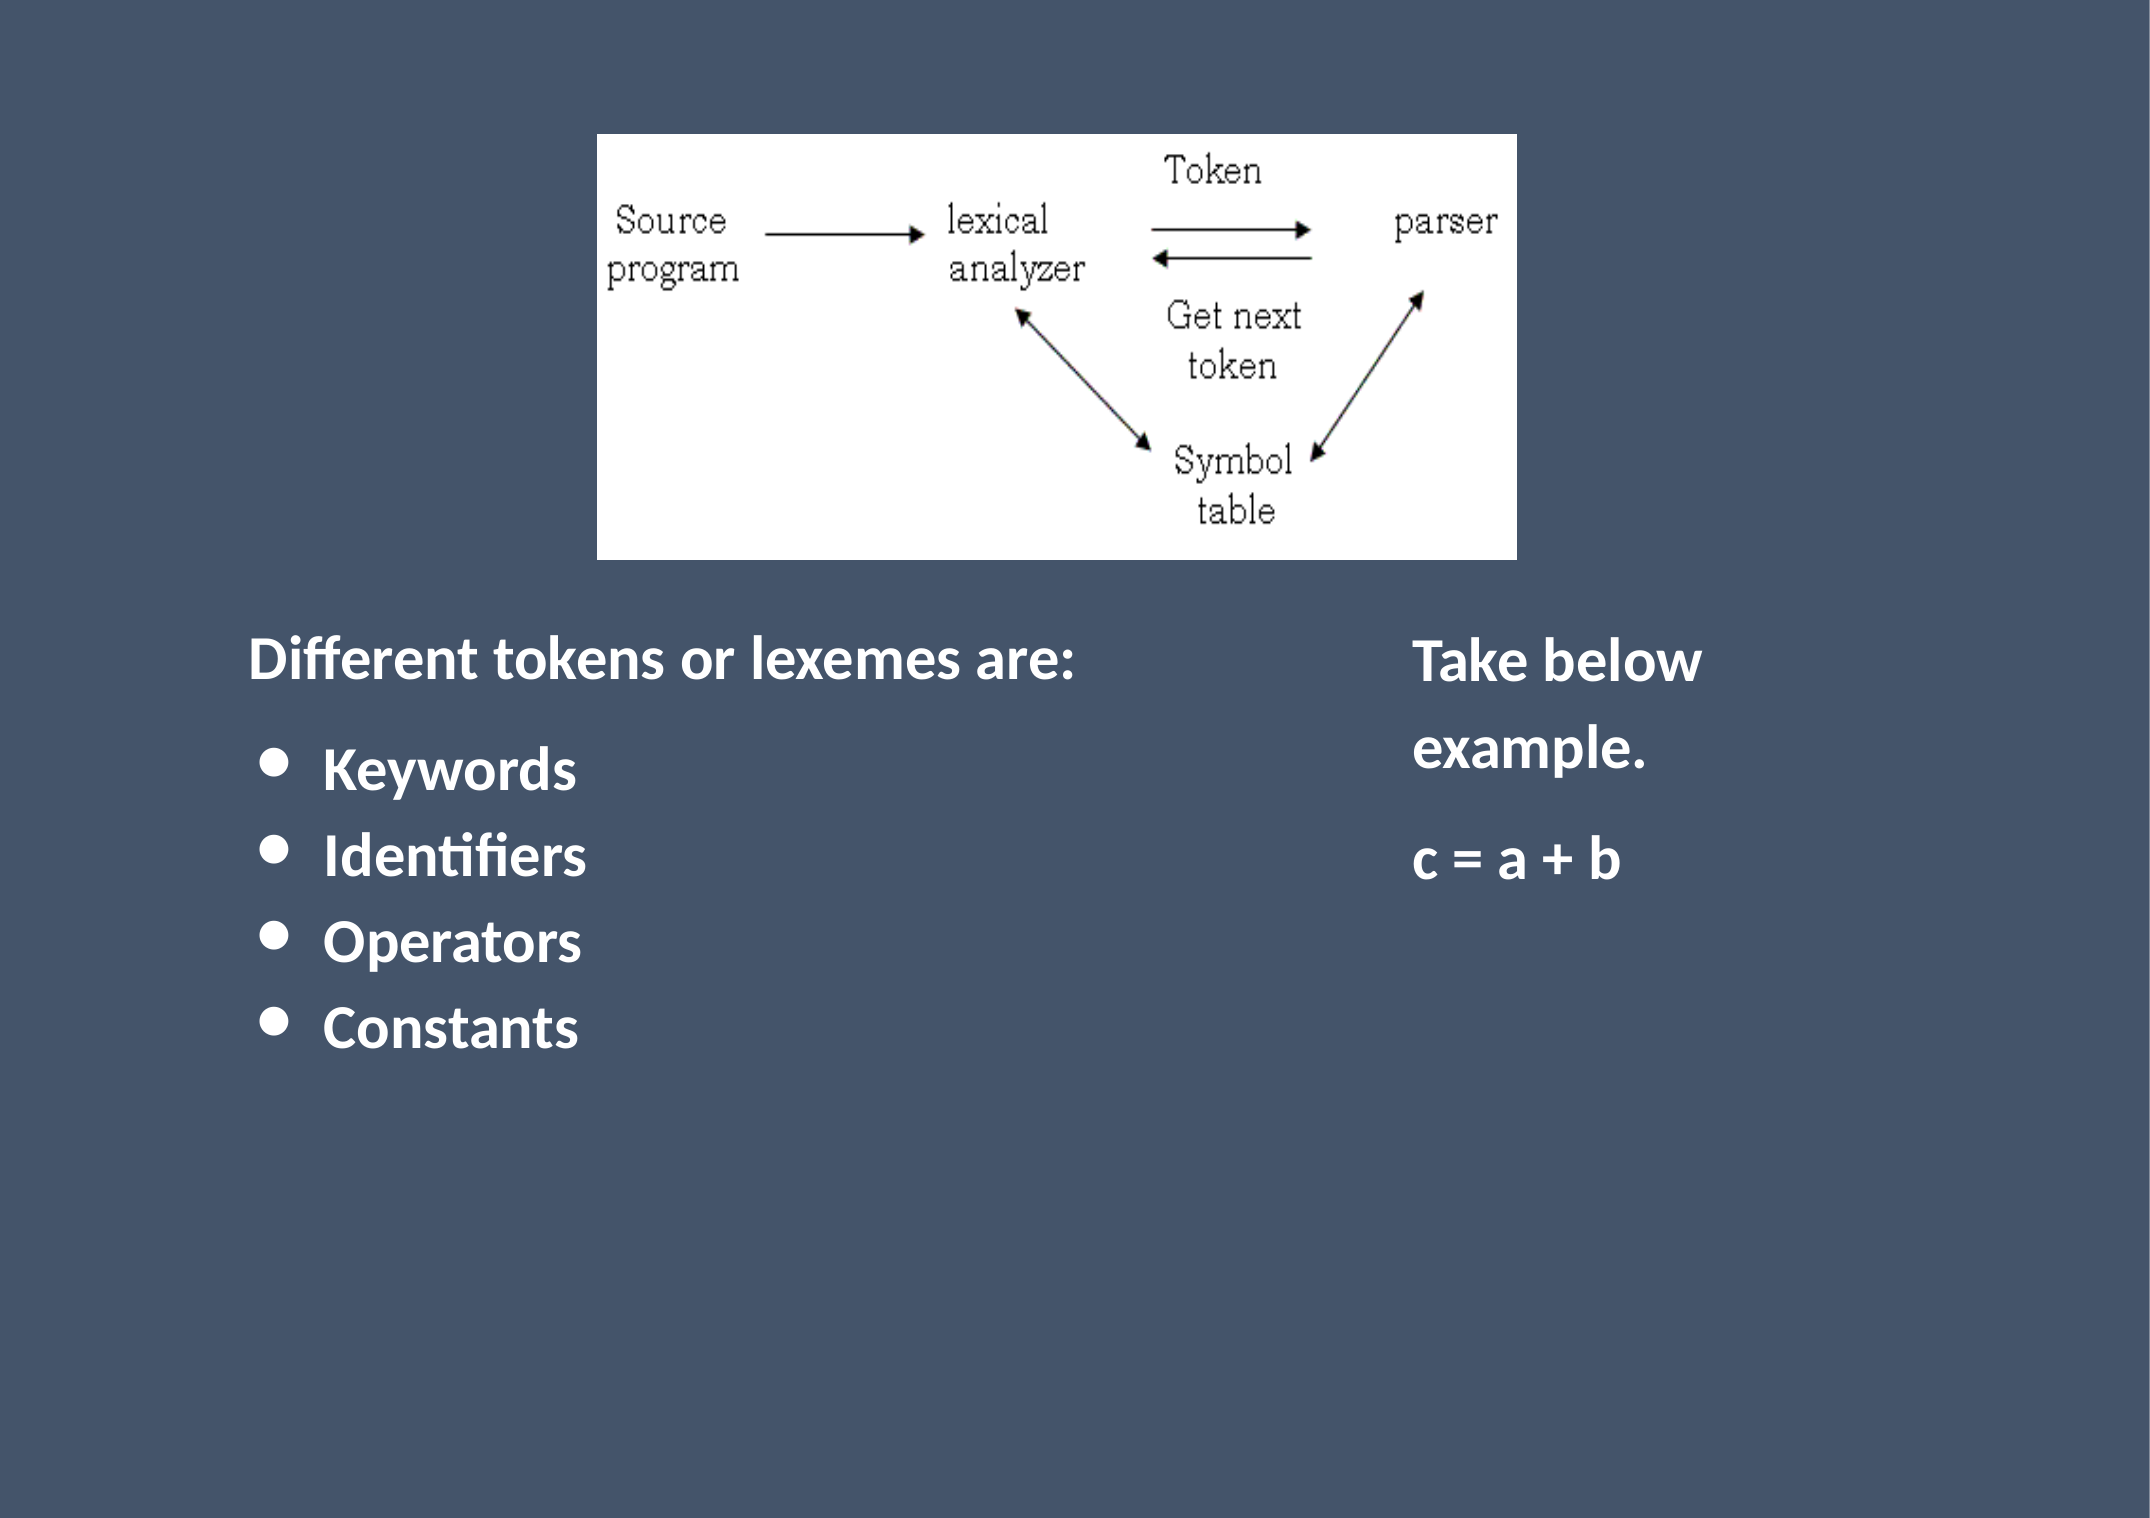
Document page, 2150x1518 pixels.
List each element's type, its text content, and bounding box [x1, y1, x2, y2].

text_box Take below example. c = a + b [1397, 593, 1926, 1101]
picture [597, 134, 1517, 560]
text_box Different tokens or lexemes are: Keywords Identifiers Operators Constants [233, 597, 1180, 1287]
